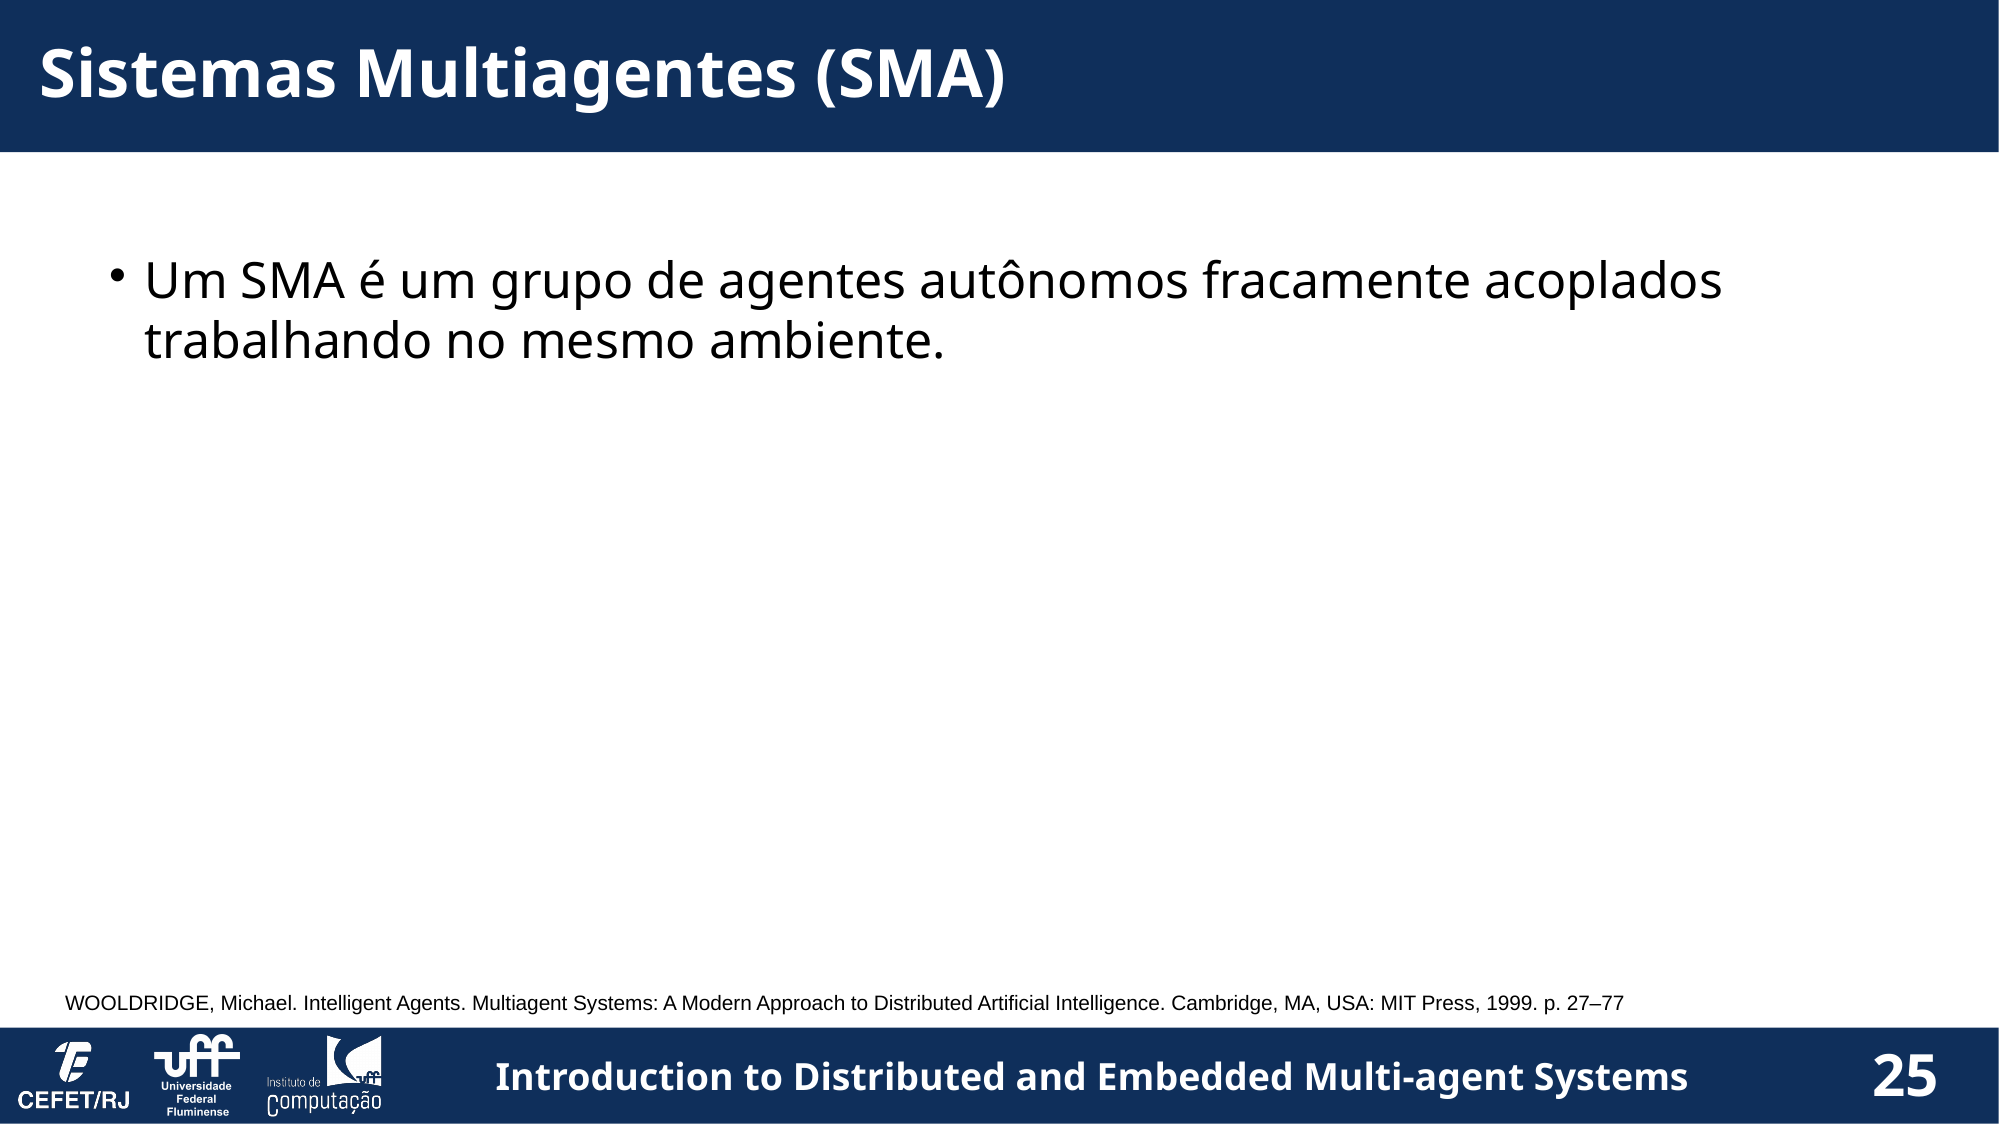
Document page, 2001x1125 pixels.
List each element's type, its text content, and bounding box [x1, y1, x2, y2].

text_box WOOLDRIDGE, Michael. Intelligent Agents. Multiagent Systems: A Modern Approach to Distributed Artificial Intelligence. Cambridge, MA, USA: MIT Press, 1999. p. 27–77 [50, 982, 1969, 1023]
picture [153, 1033, 241, 1121]
picture [18, 1021, 129, 1125]
text_box Sistemas Multiagentes (SMA) [25, 23, 1999, 119]
text_box Um SMA é um grupo de agentes autônomos fracamente acoplados trabalhando no mesmo ambiente. [94, 181, 1819, 377]
picture [265, 1033, 383, 1117]
